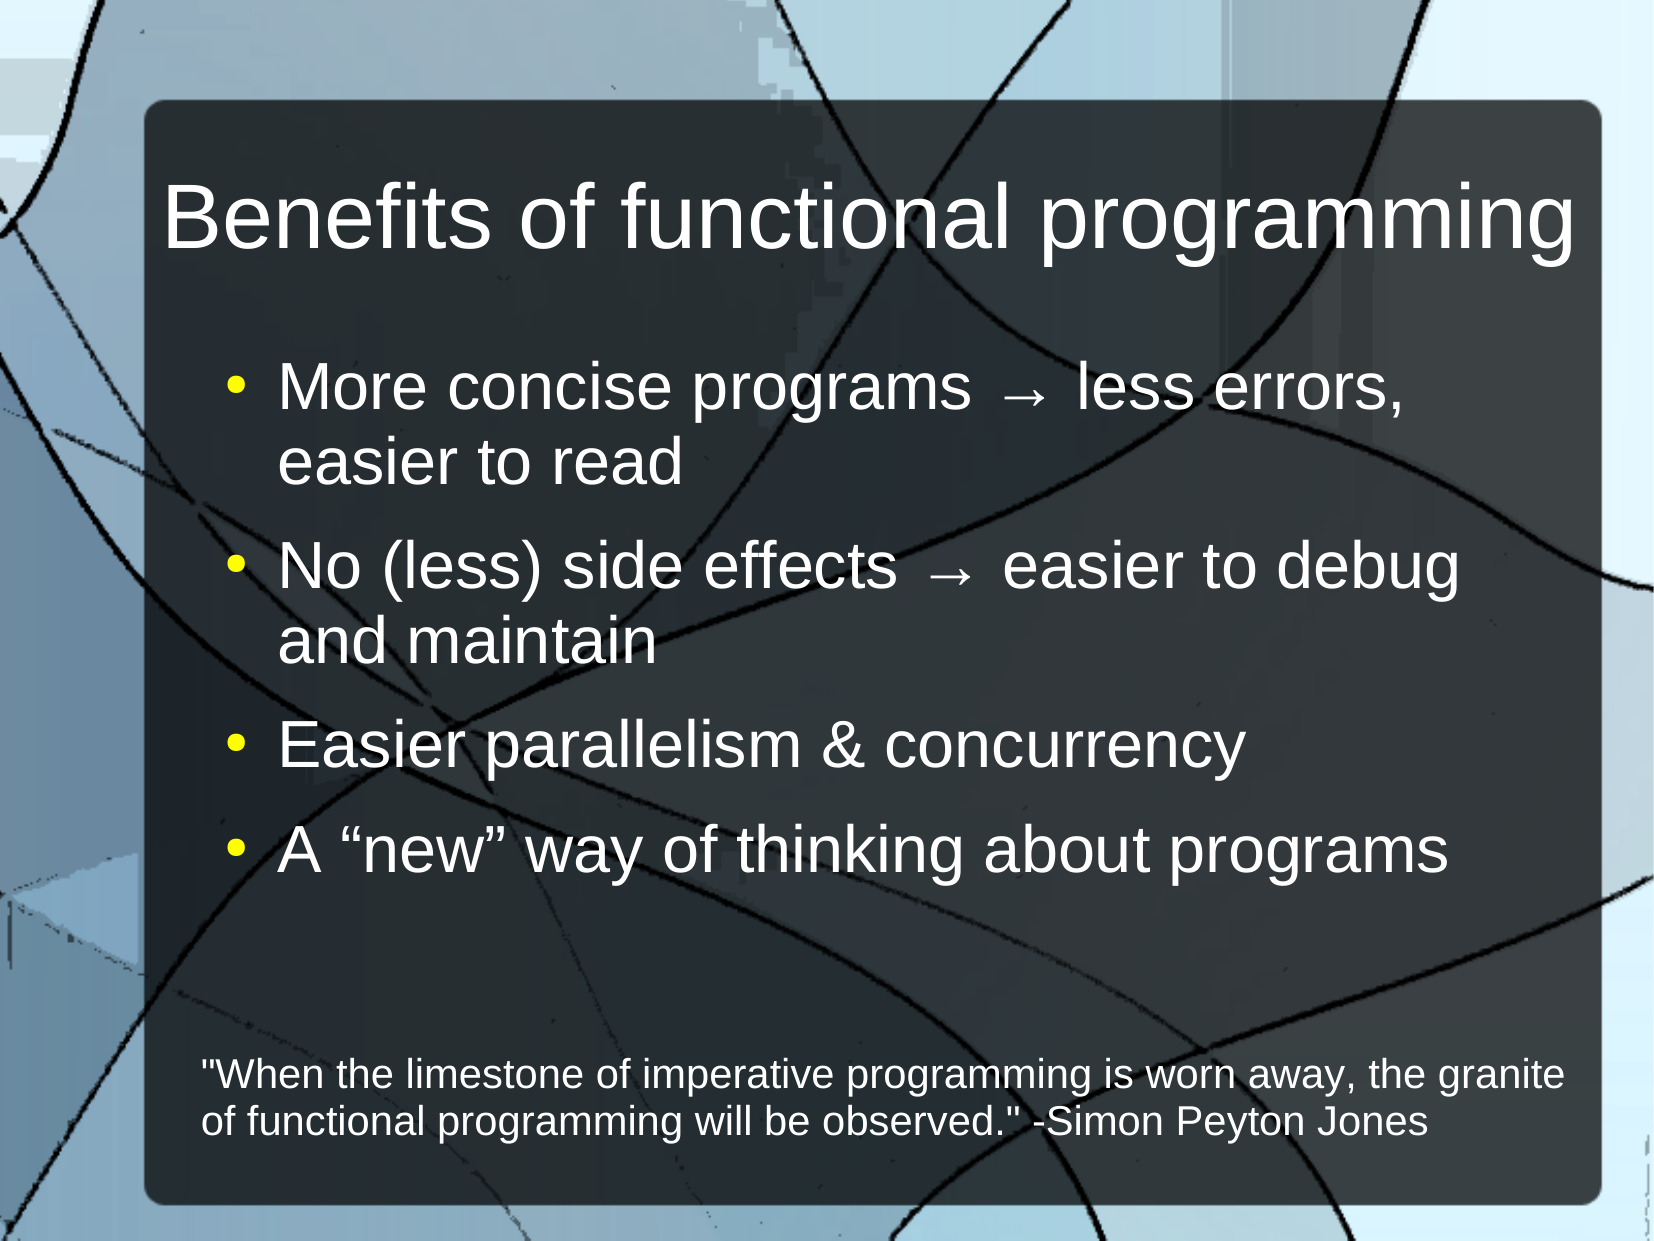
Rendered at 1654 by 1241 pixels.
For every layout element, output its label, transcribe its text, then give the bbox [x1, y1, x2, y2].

picture [0, 0, 1654, 1241]
title Benefits of functional programming [159, 108, 1583, 325]
list "When the limestone of imperative programming is worn away, the granite of functional programming will be observed." -Simon Peyton Jones [129, 1051, 1571, 1168]
list More concise programs → less errors, easier to read No (less) side effects → easier to debug and maintain Easier parallelism & concurrency A “new” way of thinking about programs [206, 349, 1571, 1051]
